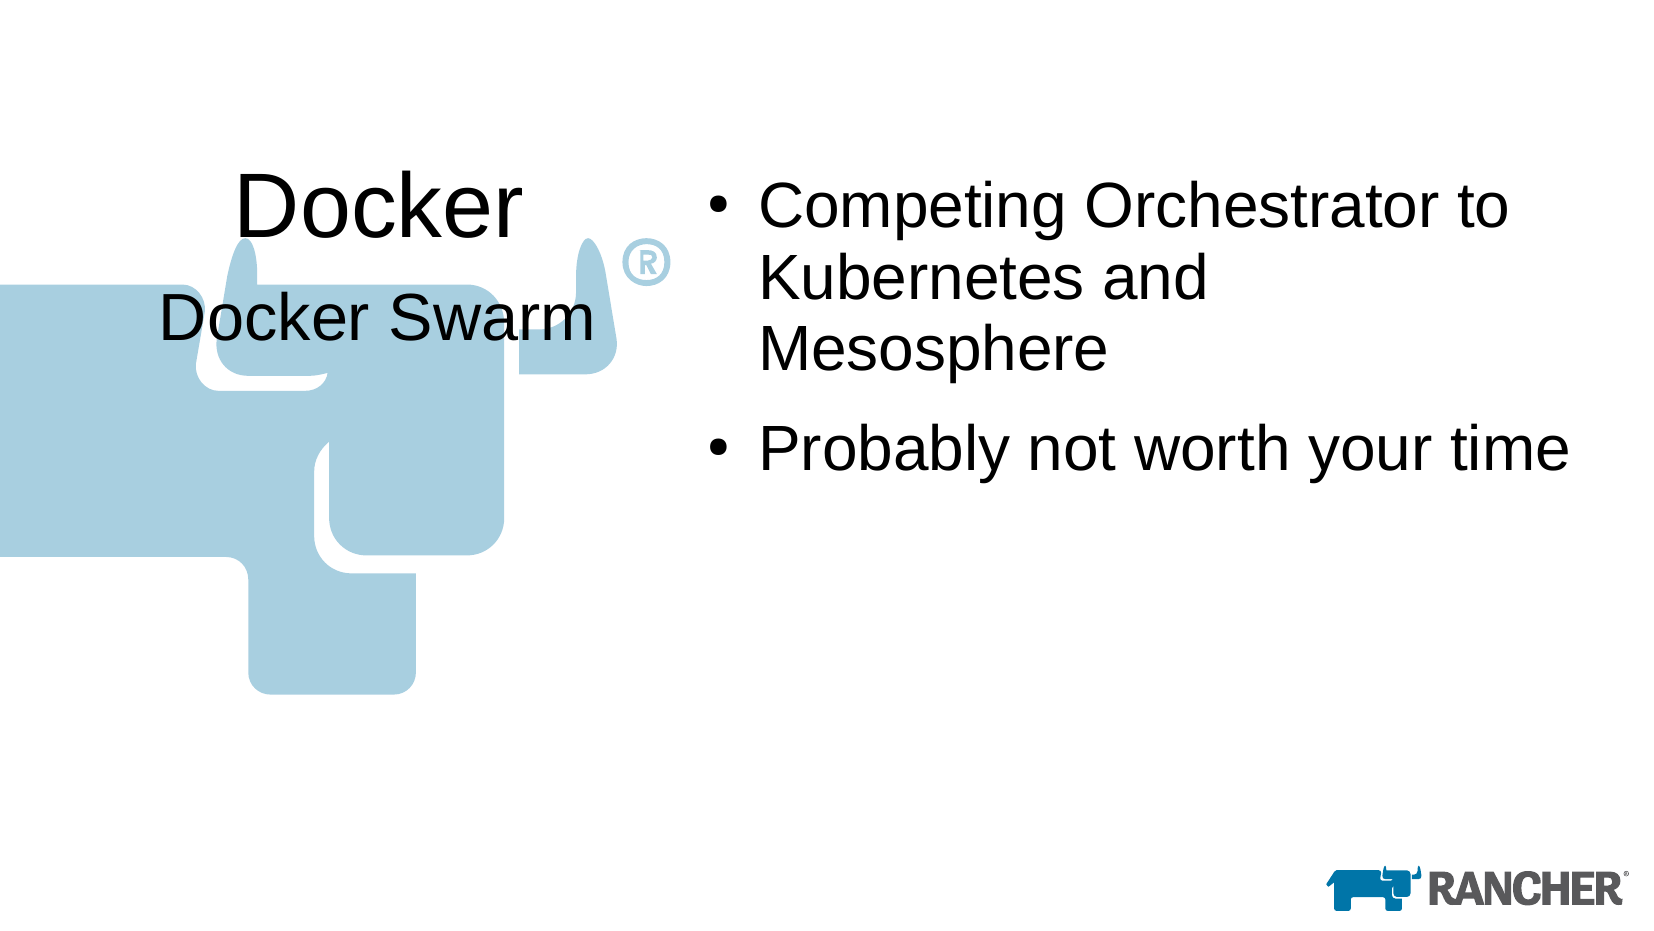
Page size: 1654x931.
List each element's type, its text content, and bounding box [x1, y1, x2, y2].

text_box Docker Swarm [81, 280, 674, 586]
title Docker [83, 154, 676, 371]
list Competing Orchestrator to Kubernetes and Mesosphere Probably not worth your time [690, 169, 1572, 545]
